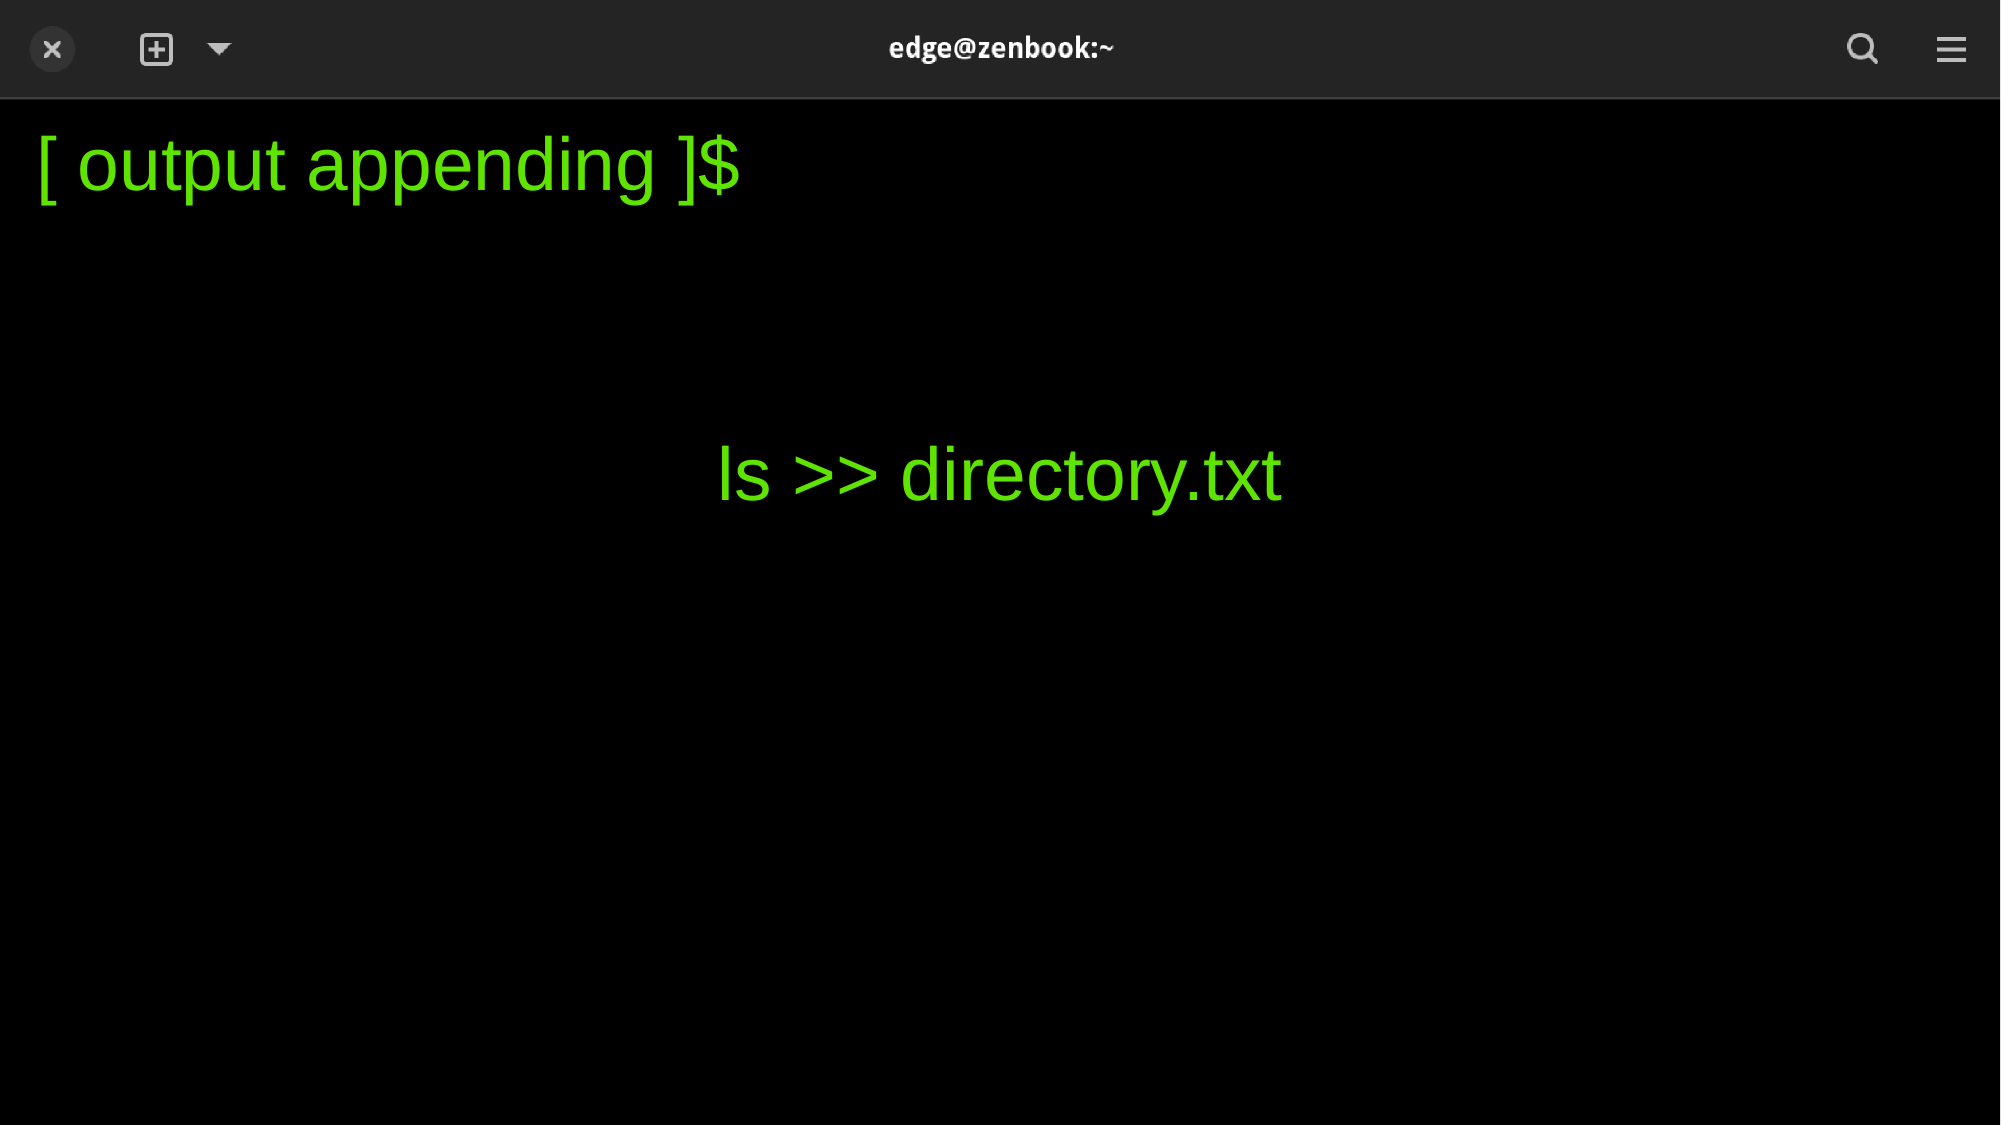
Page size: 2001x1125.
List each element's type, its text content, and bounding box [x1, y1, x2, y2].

subtitle [ output appending ]$ ls >> directory.txt [21, 122, 1980, 1108]
picture [0, 0, 2001, 1125]
